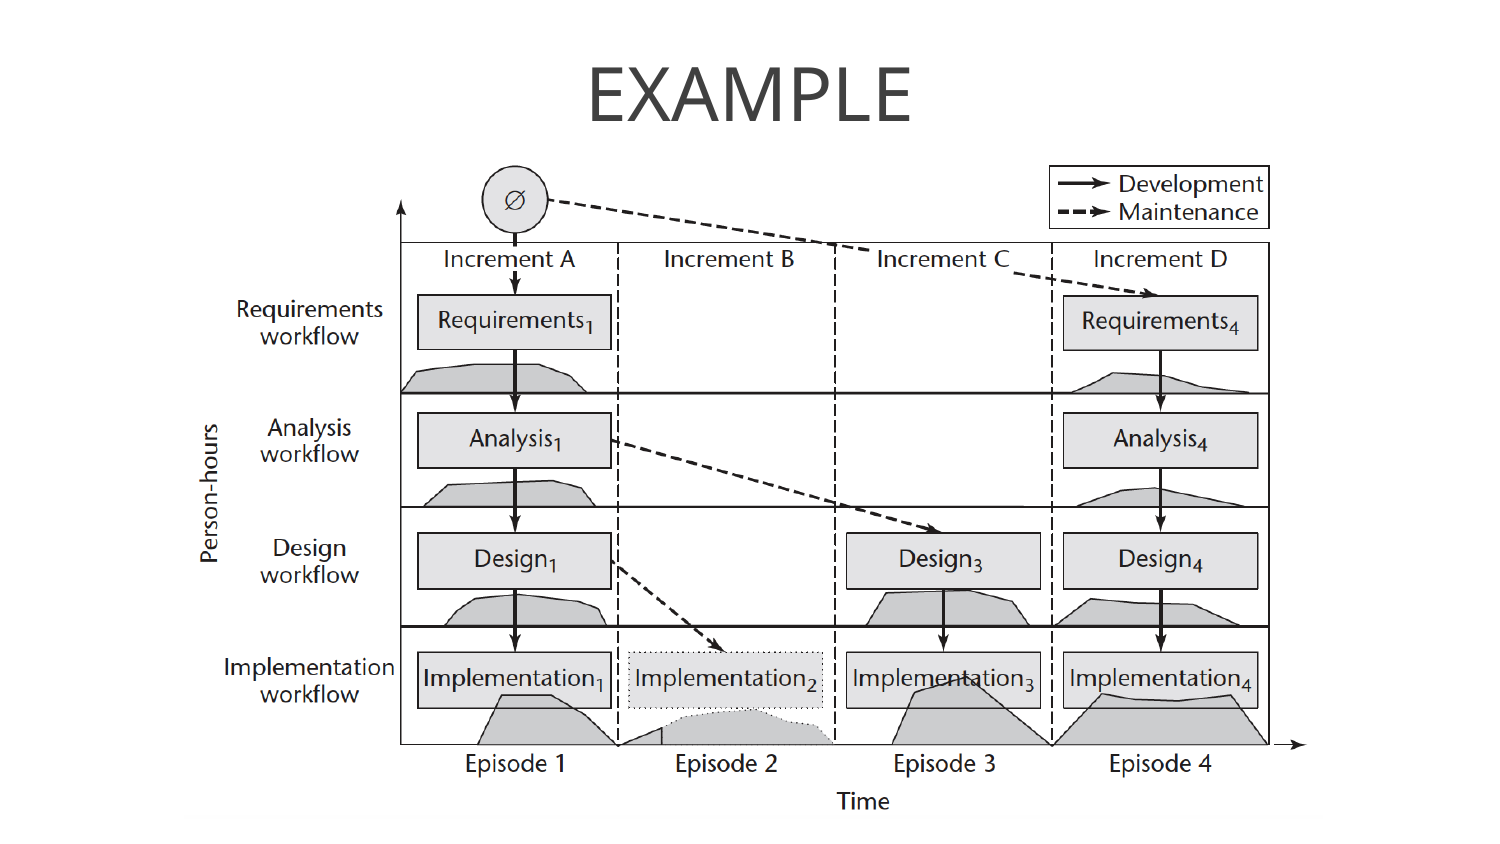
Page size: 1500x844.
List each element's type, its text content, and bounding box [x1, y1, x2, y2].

title EXAMPLE [75, 21, 1425, 162]
picture [184, 149, 1323, 819]
